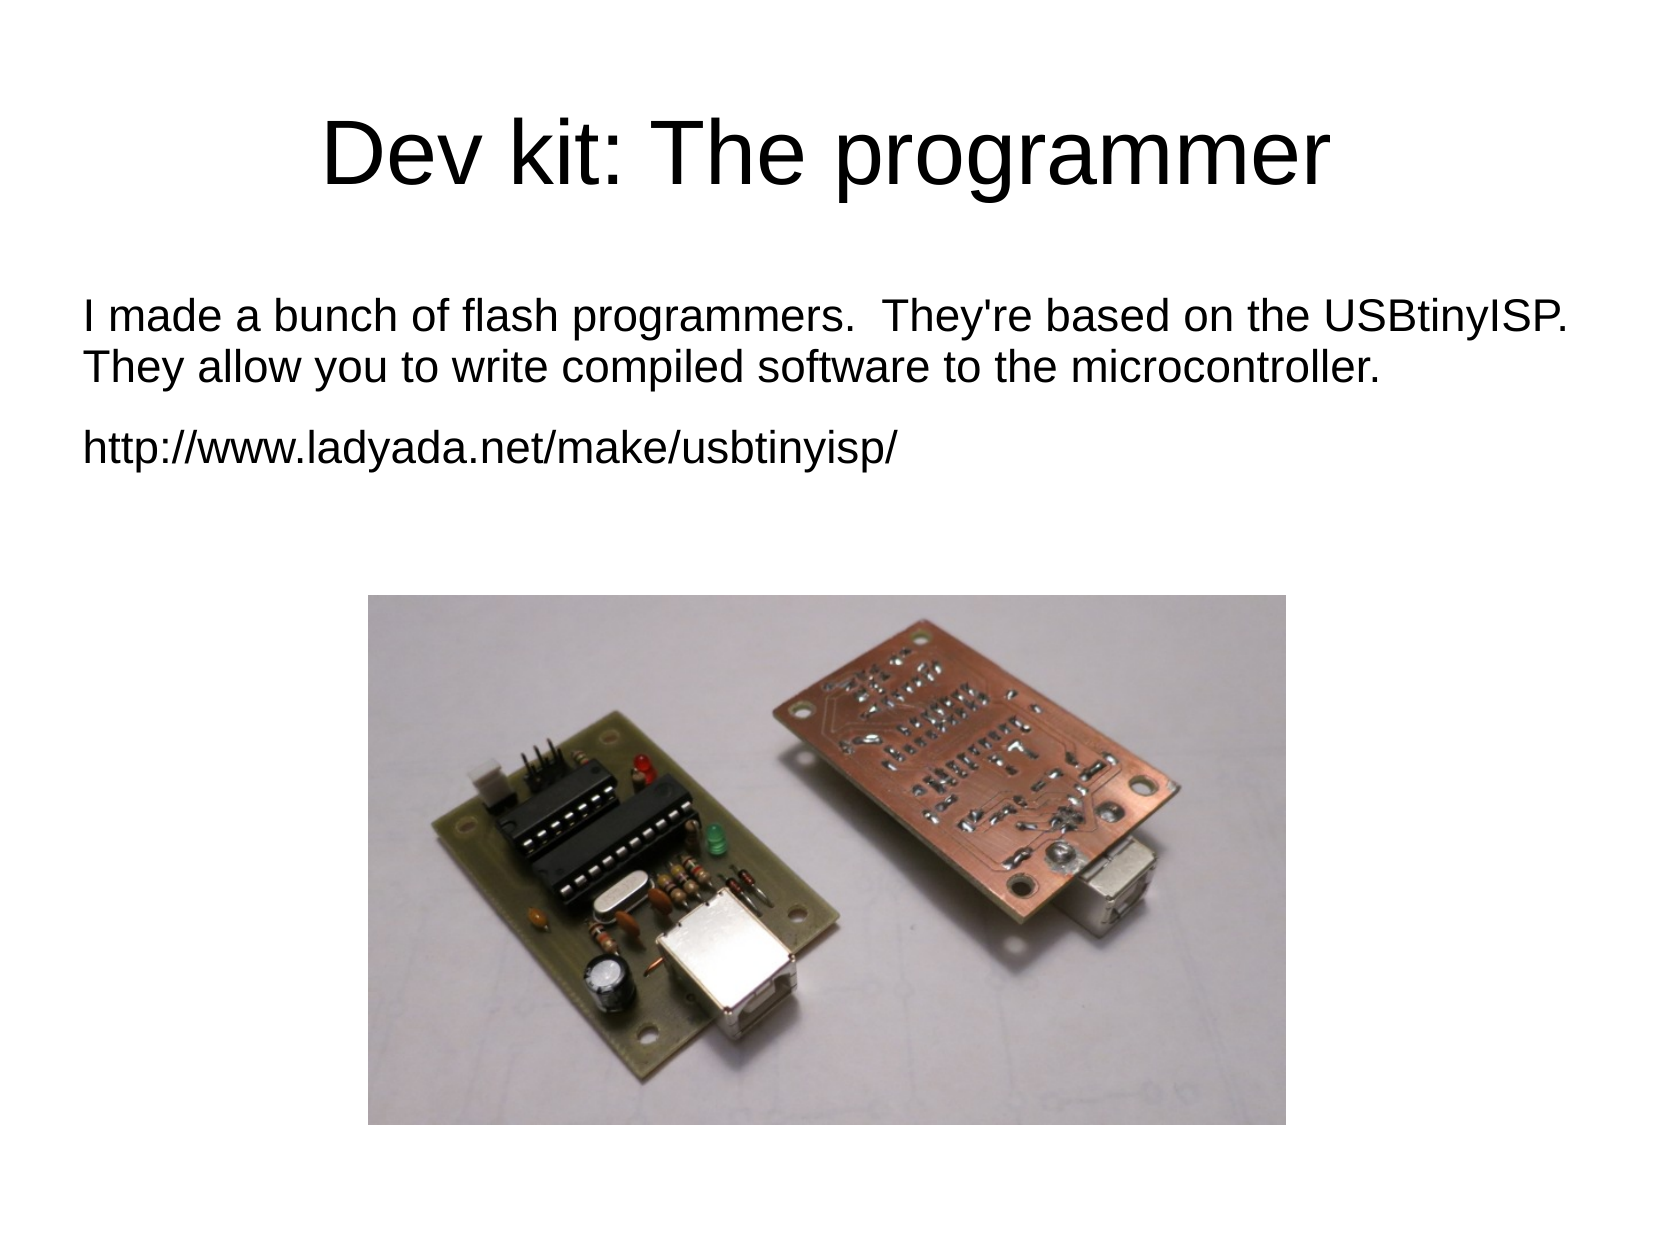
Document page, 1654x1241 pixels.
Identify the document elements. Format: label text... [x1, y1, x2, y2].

list I made a bunch of flash programmers. They're based on the USBtinyISP. They allow you to write compiled software to the microcontroller. http://www.ladyada.net/make/usbtinyisp/ [82, 290, 1571, 676]
title Dev kit: The programmer [82, 49, 1571, 257]
picture [368, 595, 1286, 1126]
